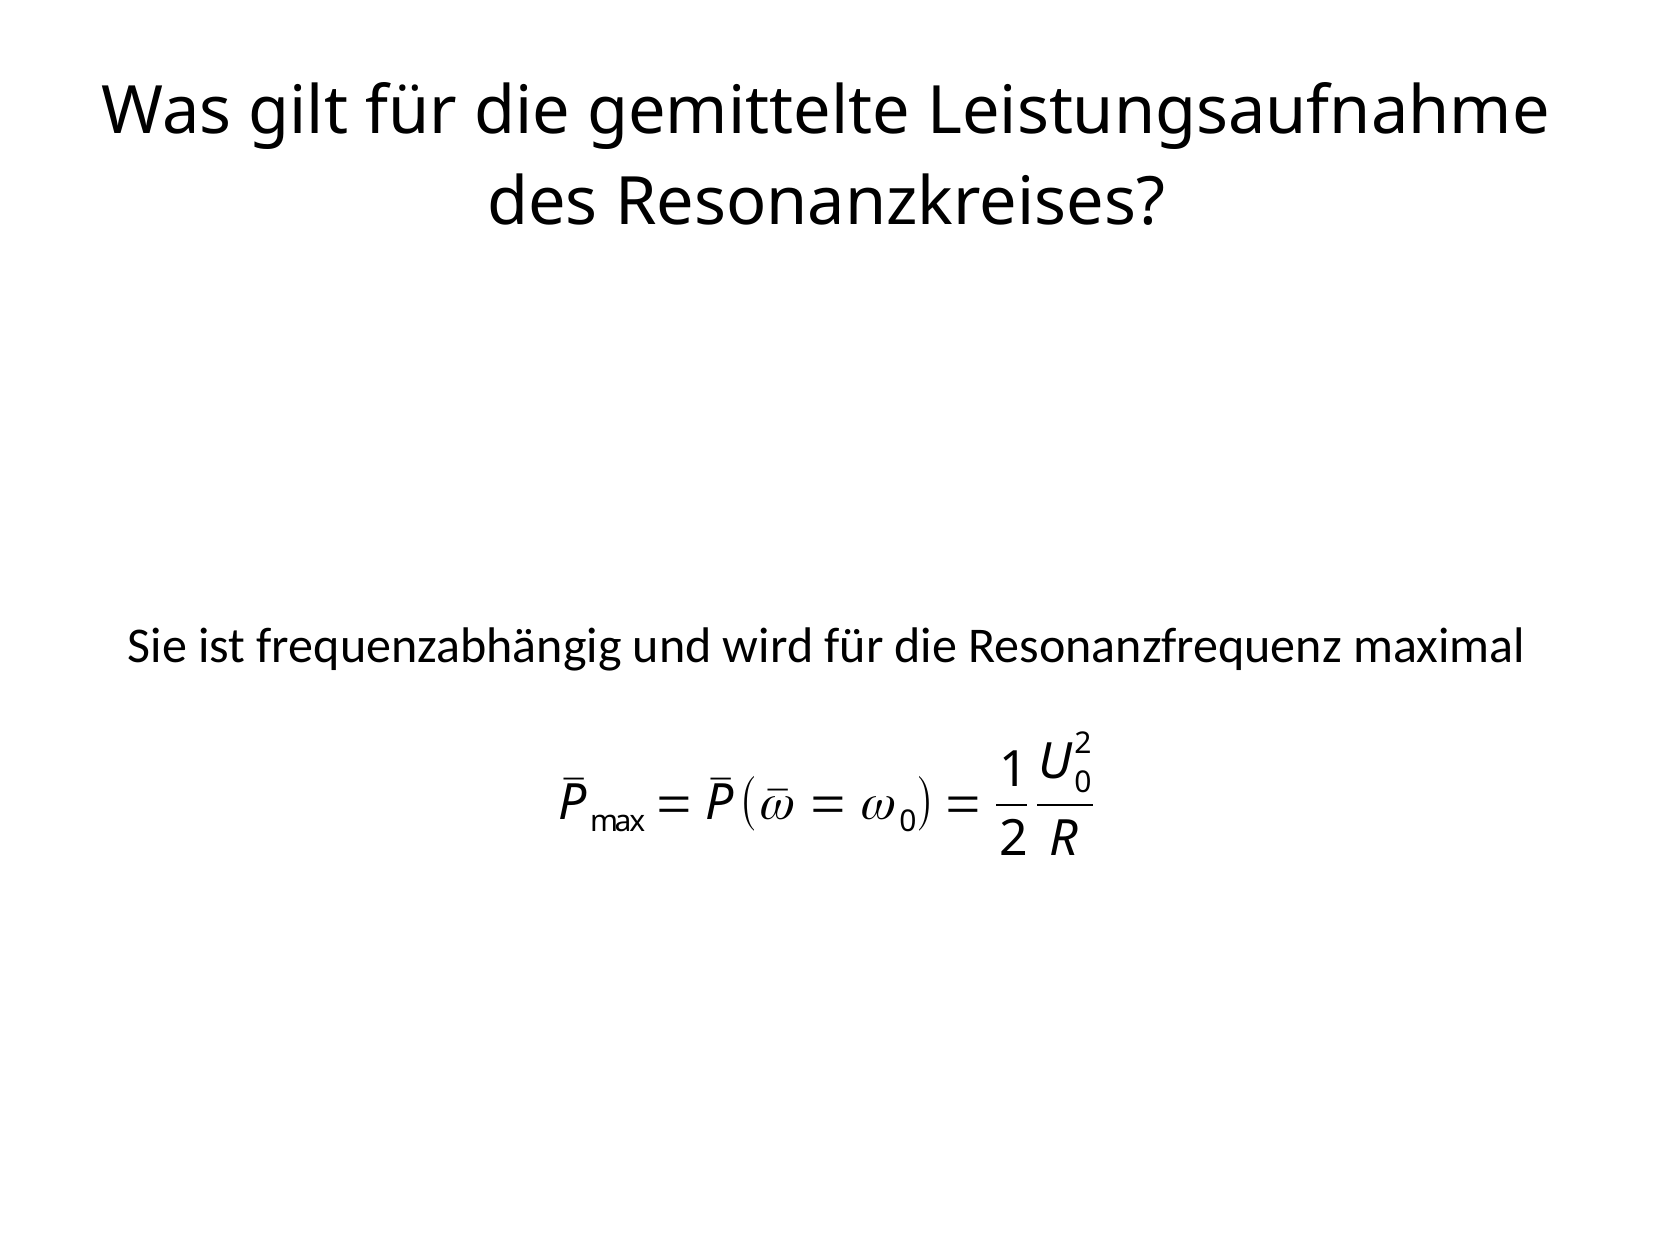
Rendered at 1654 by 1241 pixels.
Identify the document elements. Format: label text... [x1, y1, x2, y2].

chart [552, 725, 1101, 869]
subtitle Sie ist frequenzabhängig und wird für die Resonanzfrequenz maximal [82, 290, 1571, 1010]
title Was gilt für die gemittelte Leistungsaufnahme des Resonanzkreises? [82, 49, 1571, 257]
